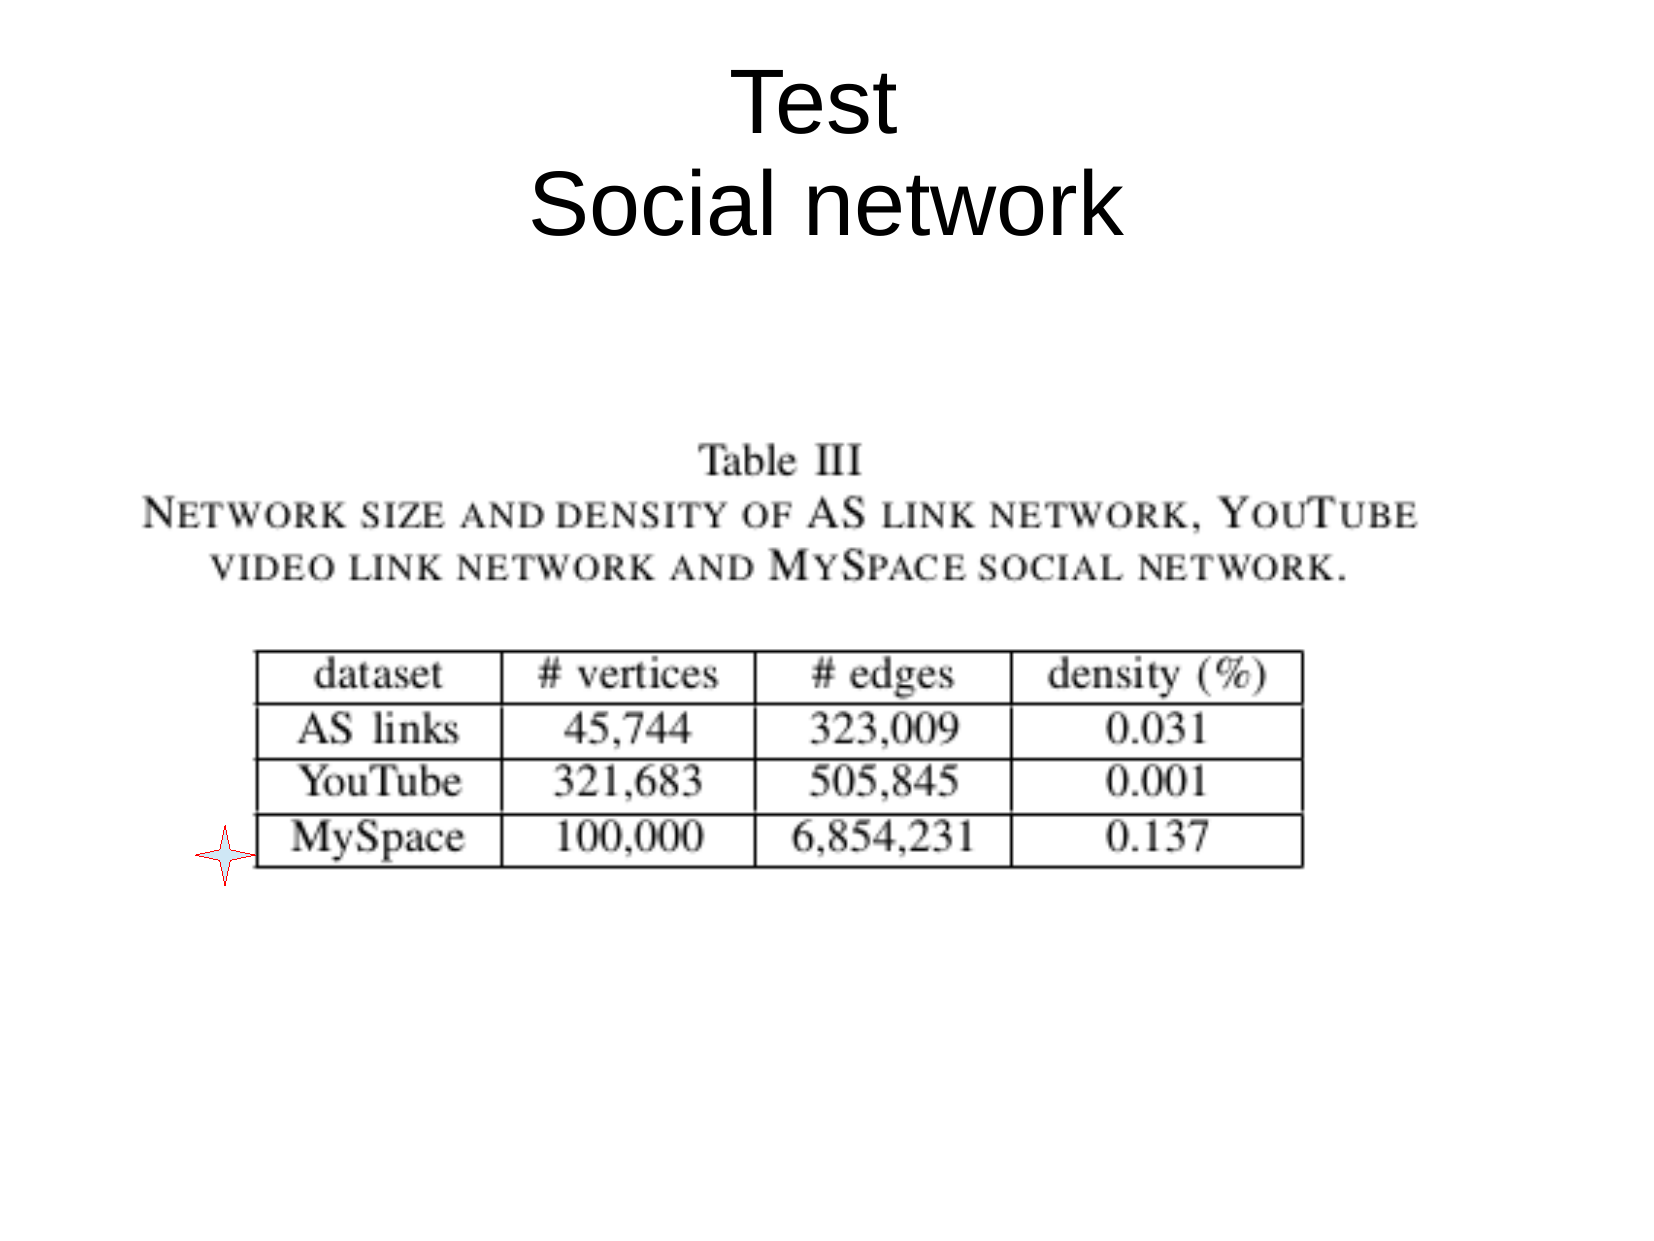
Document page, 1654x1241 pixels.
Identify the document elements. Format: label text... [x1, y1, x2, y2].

picture [82, 345, 1538, 954]
text_box [195, 825, 256, 886]
title Test Social network [82, 49, 1571, 257]
